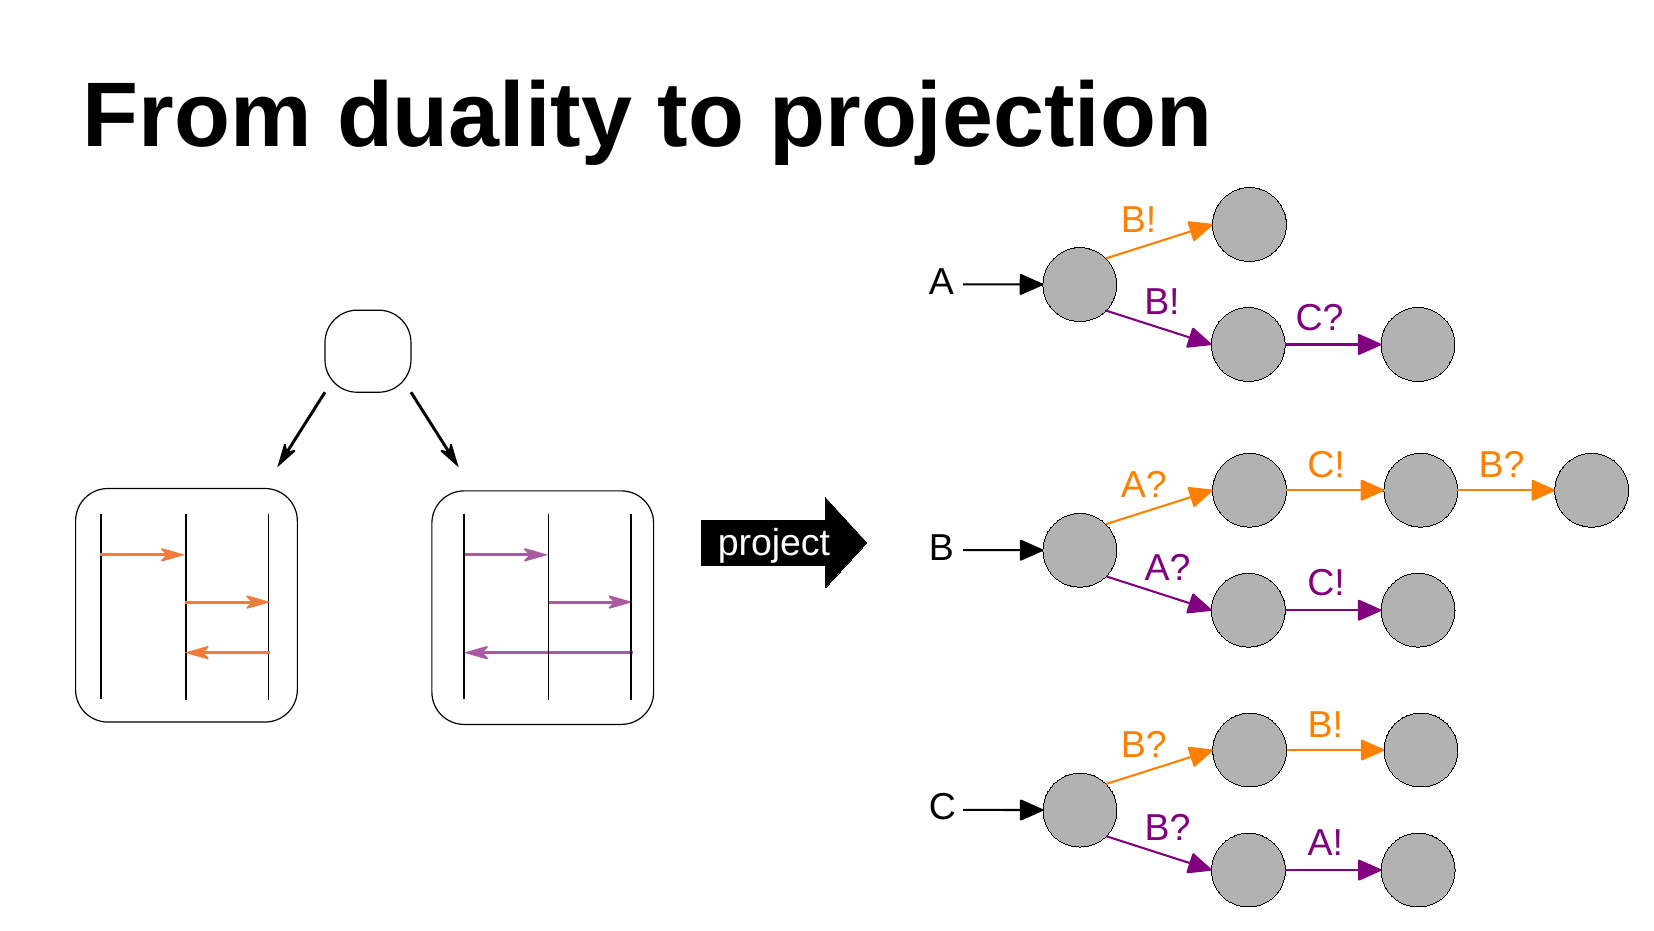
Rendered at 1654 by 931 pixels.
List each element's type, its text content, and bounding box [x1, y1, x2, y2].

text_box A! [1292, 814, 1359, 872]
text_box [1211, 573, 1286, 648]
text_box [1211, 833, 1286, 907]
text_box A? [1129, 539, 1206, 596]
text_box [1043, 773, 1117, 848]
text_box B [914, 518, 952, 576]
text_box [1042, 247, 1117, 322]
text_box [1212, 453, 1287, 528]
text_box [1381, 833, 1456, 907]
text_box B! [1292, 696, 1359, 753]
text_box C! [1292, 436, 1360, 494]
text_box [1554, 453, 1629, 528]
text_box [1381, 307, 1455, 382]
picture [75, 309, 655, 726]
text_box [1211, 307, 1286, 382]
text_box [1212, 713, 1287, 787]
text_box B? [1463, 436, 1540, 494]
title From duality to projection [82, 37, 1571, 193]
text_box C? [1280, 288, 1359, 346]
text_box B! [1129, 273, 1195, 331]
text_box A [914, 252, 952, 310]
text_box B! [1105, 190, 1172, 248]
text_box B? [1106, 716, 1182, 774]
text_box [1384, 713, 1458, 787]
text_box C! [1292, 554, 1360, 612]
text_box A? [1106, 456, 1182, 514]
text_box C [914, 778, 952, 836]
text_box project [701, 497, 867, 588]
text_box [1212, 187, 1287, 262]
text_box [1383, 453, 1458, 528]
text_box [1381, 573, 1456, 648]
text_box [1042, 513, 1117, 588]
text_box B? [1129, 799, 1206, 856]
